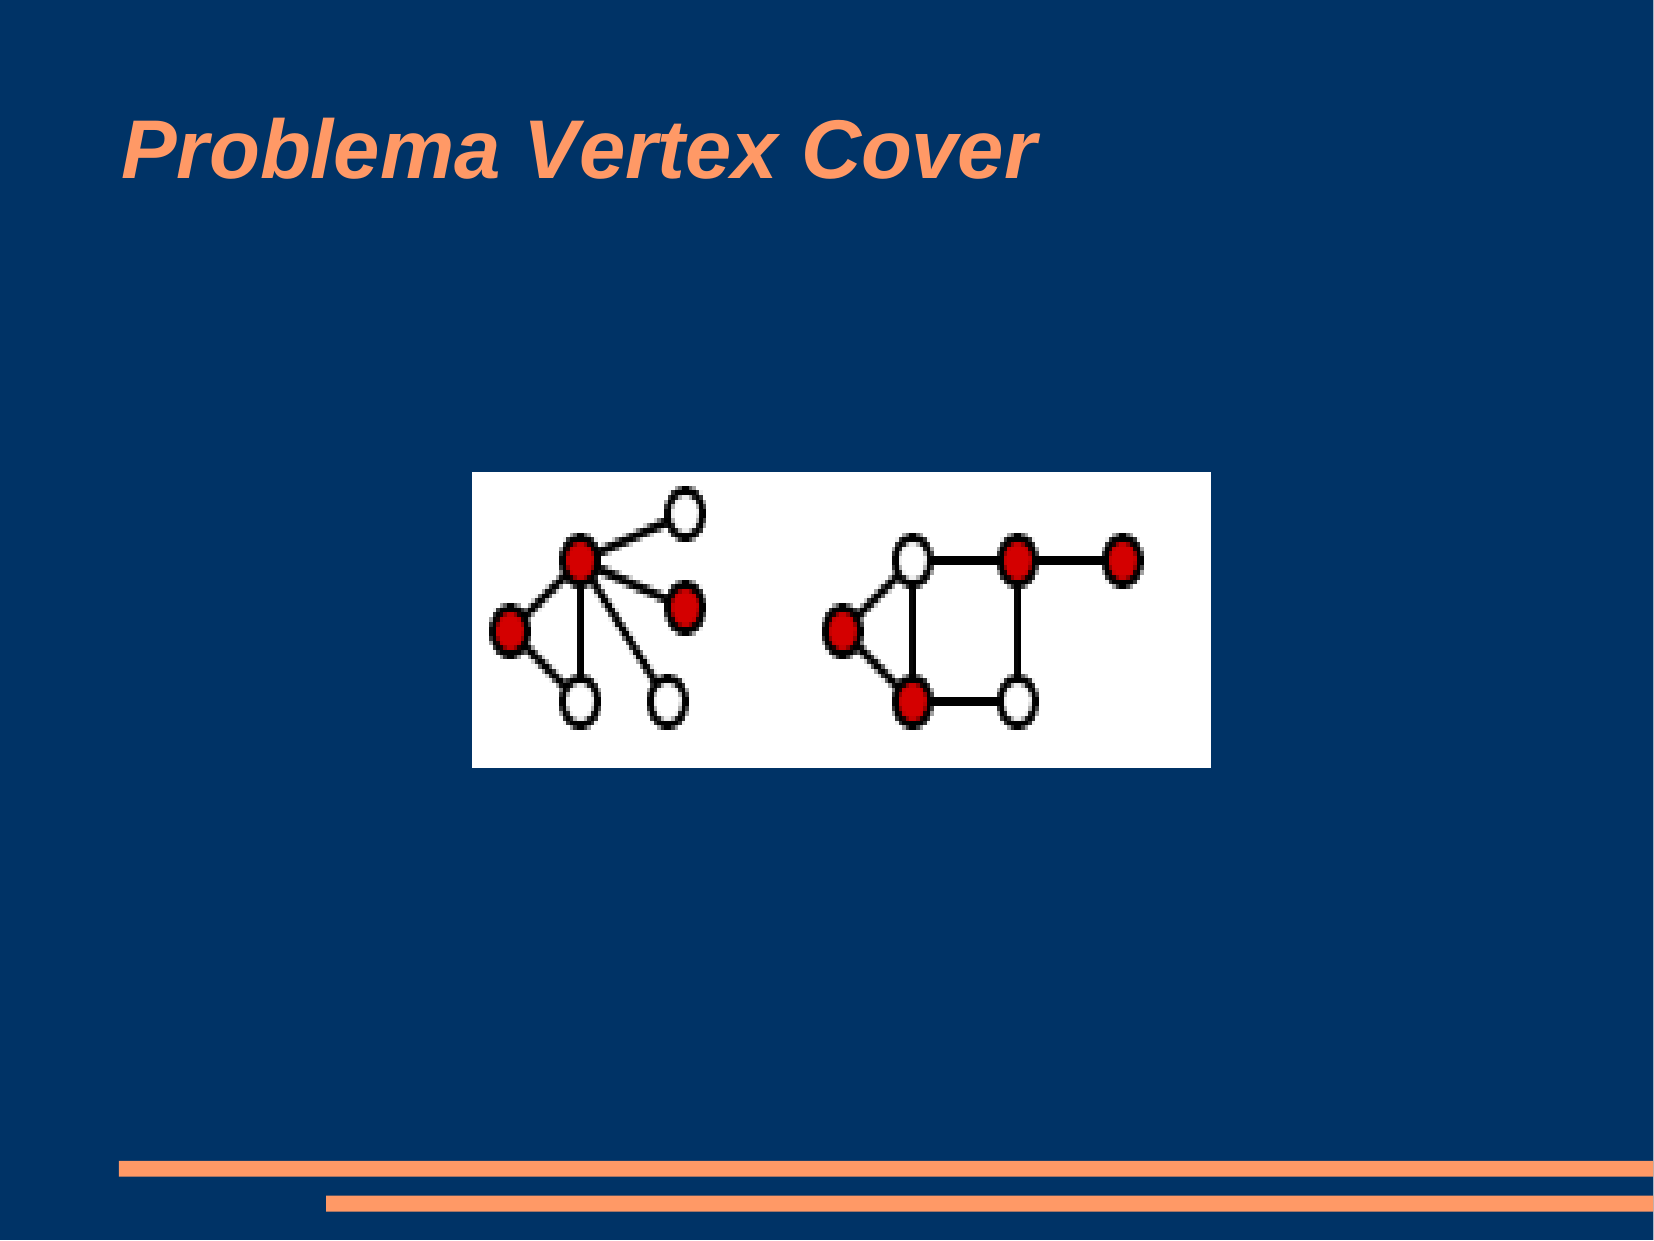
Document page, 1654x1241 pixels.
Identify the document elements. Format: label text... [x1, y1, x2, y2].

title Problema Vertex Cover [121, 46, 1534, 254]
picture [472, 472, 1211, 768]
